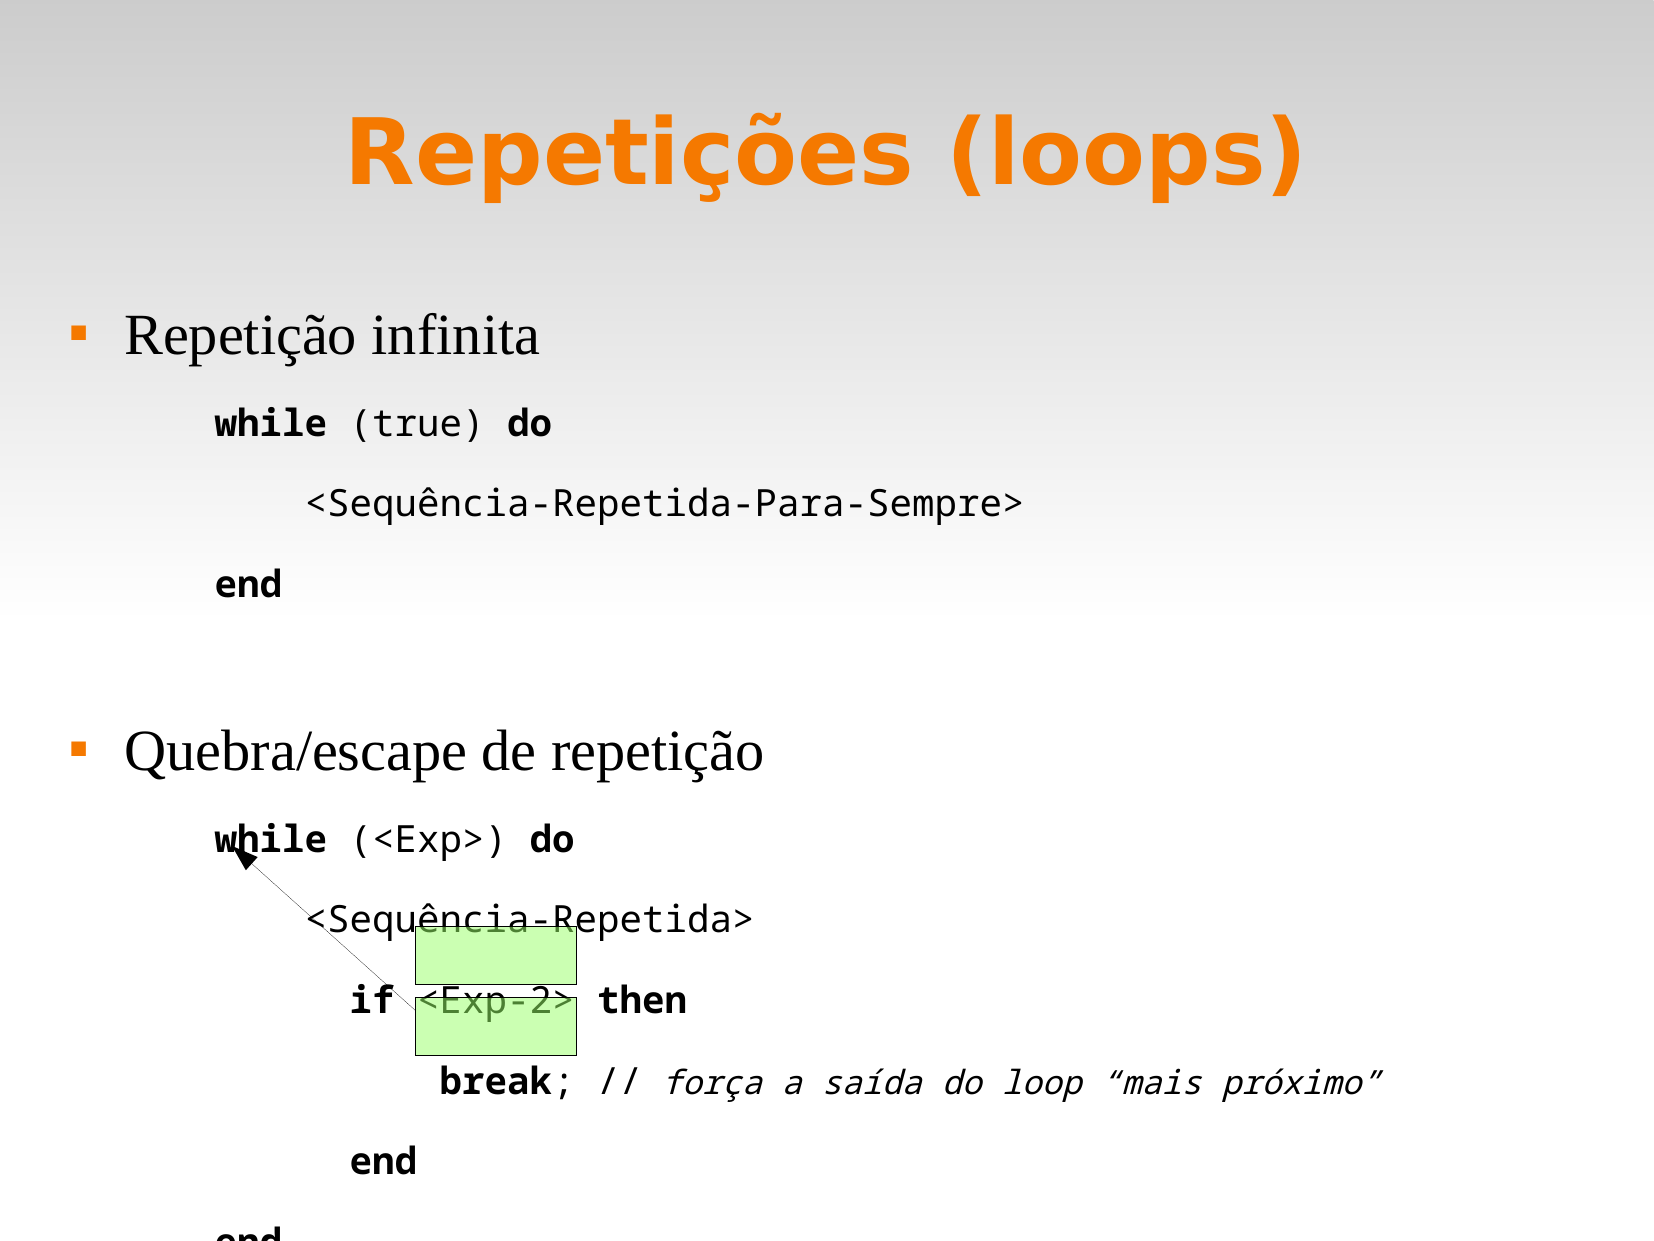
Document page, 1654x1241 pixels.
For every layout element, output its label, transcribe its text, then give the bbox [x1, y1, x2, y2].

title Repetições (loops) [82, 49, 1571, 257]
text_box [415, 997, 577, 1056]
text_box [415, 926, 577, 985]
list Repetição infinita while (true) do <Sequência-Repetida-Para-Sempre> end Quebra/escape de repetição while (<Exp>) do <Sequência-Repetida> if <Exp-2> then break; // força a saída do loop “mais próximo” end end [0, 302, 1576, 1198]
